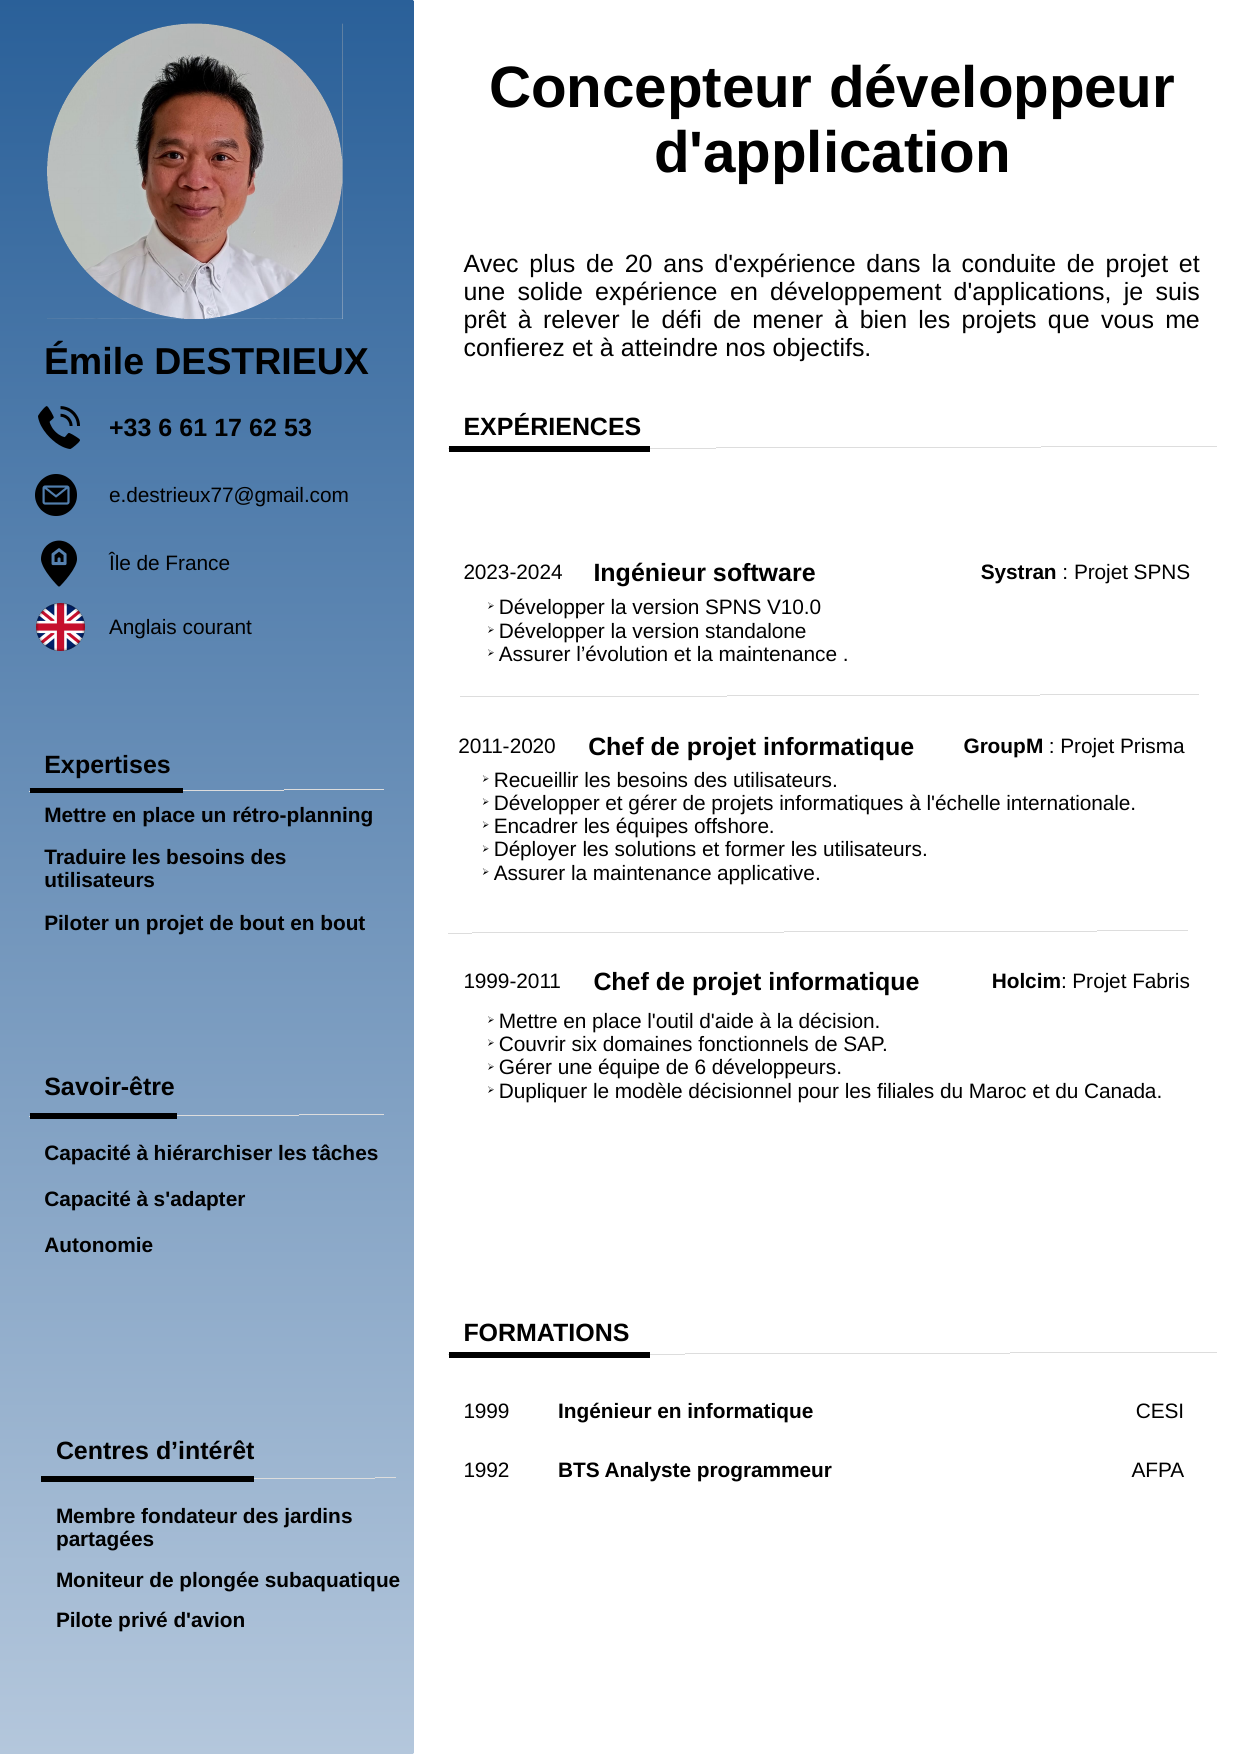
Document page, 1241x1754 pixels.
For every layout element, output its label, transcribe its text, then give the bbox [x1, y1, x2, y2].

text_box Chef de projet informatique [578, 965, 963, 999]
text_box Capacité à hiérarchiser les tâches [29, 1133, 408, 1172]
text_box Expertises [29, 743, 235, 786]
text_box Ingénieur software [578, 555, 963, 588]
text_box Systran : Projet SPNS [909, 553, 1205, 588]
text_box Pilote privé d'avion [41, 1601, 420, 1640]
text_box Île de France [94, 533, 414, 593]
text_box Recueillir les besoins des utilisateurs. Développer et gérer de projets informatiques à l'échelle internationale. Encadrer les équipes offshore. Déployer les solutions et former les utilisateurs. Assurer la maintenance applicative. [455, 760, 1200, 893]
text_box 2011-2020 [443, 728, 573, 764]
text_box 2023-2024 [448, 554, 579, 591]
text_box Concepteur développeur d'application Avec plus de 20 ans d'expérience dans la conduite de projet et une solide expérience en développement d'applications, je suis prêt à relever le défi de mener à bien les projets que vous me confierez et à atteindre nos objectifs. [448, 47, 1217, 370]
text_box e.destrieux77@gmail.com [94, 465, 414, 525]
text_box Capacité à s'adapter [29, 1179, 408, 1219]
text_box 1992 [448, 1440, 543, 1501]
text_box Chef de projet informatique [573, 727, 958, 760]
text_box Mettre en place un rétro-planning [29, 796, 408, 835]
text_box Autonomie [29, 1226, 408, 1265]
text_box 1999 [448, 1381, 543, 1440]
text_box Holcim: Projet Fabris [909, 962, 1205, 1002]
text_box Centres d’intérêt [41, 1429, 337, 1471]
text_box Membre fondateur des jardins partagées [41, 1497, 420, 1559]
text_box CESI [1087, 1381, 1199, 1440]
text_box [0, 0, 414, 332]
text_box Traduire les besoins des utilisateurs [29, 838, 408, 900]
text_box Anglais courant [94, 597, 414, 657]
picture [35, 539, 83, 588]
text_box Ingénieur en informatique [543, 1381, 1087, 1440]
text_box [0, 390, 414, 1754]
text_box GroupM : Projet Prisma [904, 725, 1200, 760]
text_box Savoir-être [29, 1065, 235, 1108]
picture [35, 403, 83, 452]
text_box 1999-2011 [448, 964, 579, 1000]
text_box Développer la version SPNS V10.0 Développer la version standalone Assurer l’évolution et la maintenance . [460, 588, 1205, 674]
text_box Émile DESTRIEUX [0, 332, 414, 390]
picture [35, 474, 77, 516]
text_box Mettre en place l'outil d'aide à la décision. Couvrir six domaines fonctionnels de SAP. Gérer une équipe de 6 développeurs. Dupliquer le modèle décisionnel pour les filiales du Maroc et du Canada. [460, 1002, 1205, 1111]
text_box +33 6 61 17 62 53 [94, 398, 414, 458]
text_box BTS Analyste programmeur [543, 1440, 1087, 1501]
text_box EXPÉRIENCES [448, 405, 1217, 447]
text_box FORMATIONS [448, 1311, 1217, 1353]
text_box AFPA [1087, 1440, 1199, 1501]
picture [36, 603, 85, 651]
text_box Moniteur de plongée subaquatique [41, 1560, 420, 1599]
text_box Piloter un projet de bout en bout [29, 904, 408, 943]
